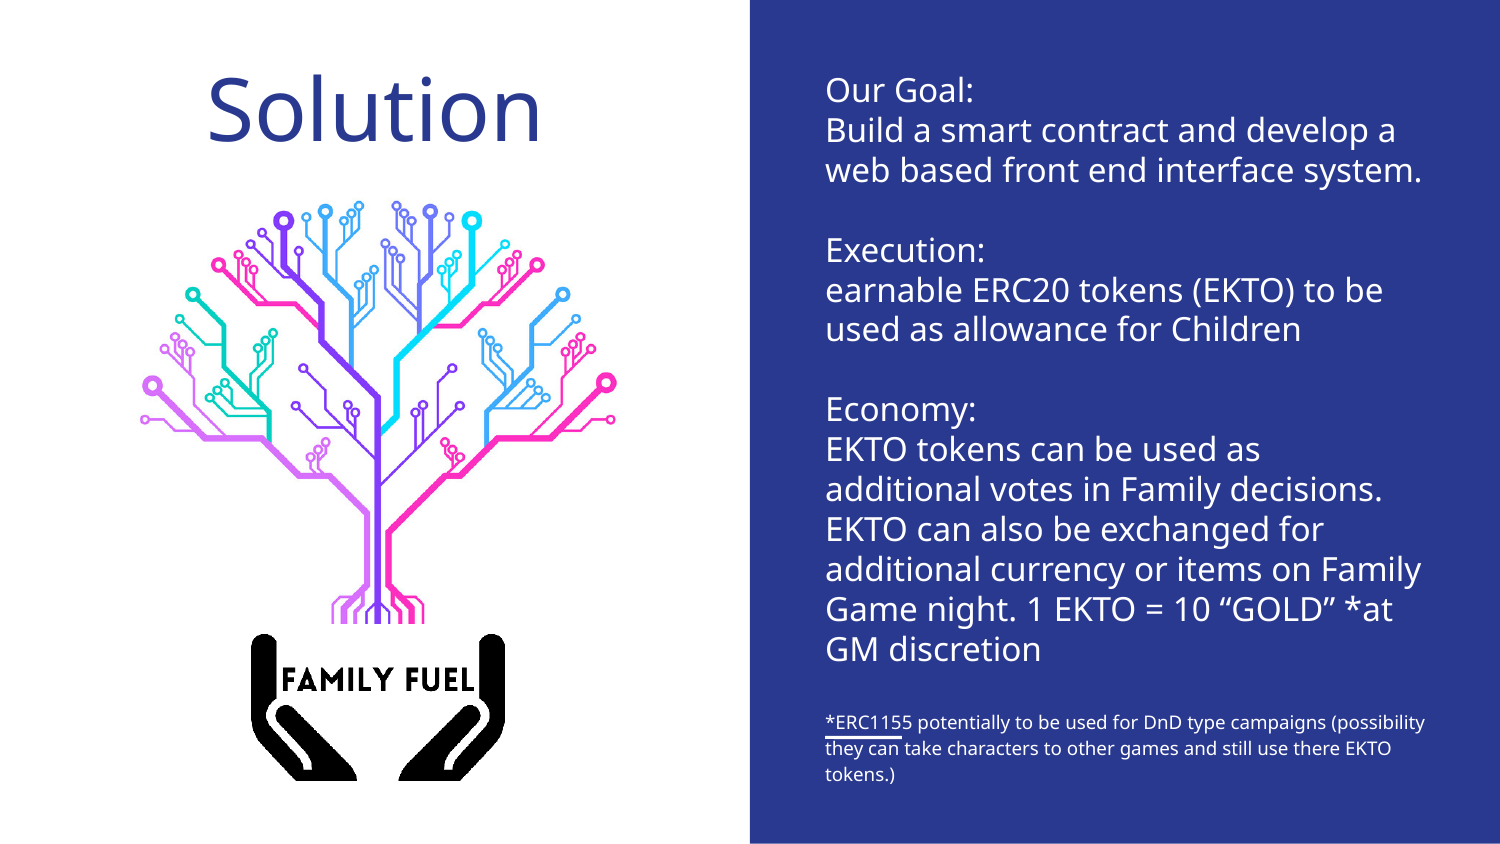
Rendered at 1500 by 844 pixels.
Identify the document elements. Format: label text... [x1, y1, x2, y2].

title Solution [43, 60, 708, 175]
picture [130, 174, 620, 781]
list Our Goal: Build a smart contract and develop a web based front end interface system. Execution: earnable ERC20 tokens (EKTO) to be used as allowance for Children Economy: EKTO tokens can be used as additional votes in Family decisions. EKTO can also be exchanged for additional currency or items on Family Game night. 1 EKTO = 10 “GOLD” *at GM discretion *ERC1155 potentially to be used for DnD type campaigns (possibility they can take characters to other games and still use there EKTO tokens.) [810, 36, 1440, 818]
